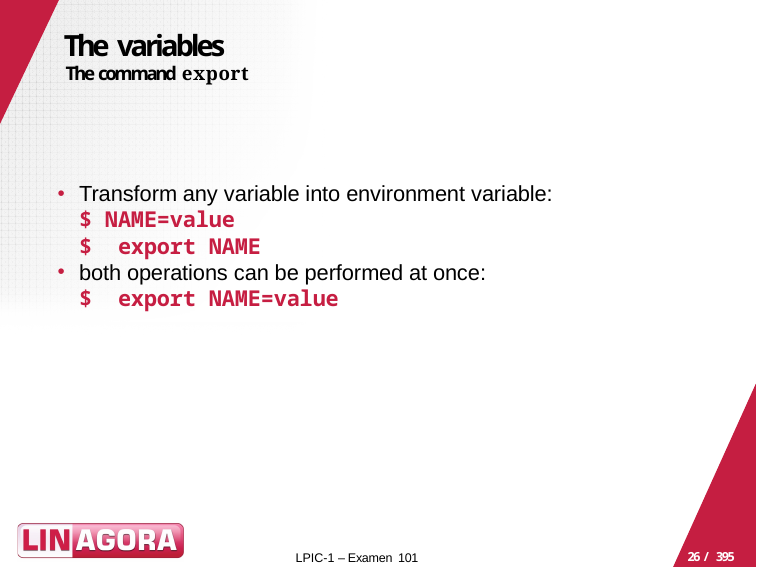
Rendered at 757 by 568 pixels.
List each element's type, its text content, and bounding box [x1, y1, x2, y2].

text_box The variables The command export [63, 26, 697, 122]
text_box <number> / 395 [683, 549, 747, 568]
text_box LPIC-1 – Examen 101 [293, 549, 420, 568]
text_box Transform any variable into environment variable: $ NAME=value $ export NAME both operations can be performed at once: $ export NAME=value [55, 179, 710, 345]
text_box [17, 520, 184, 562]
picture [0, 0, 352, 352]
